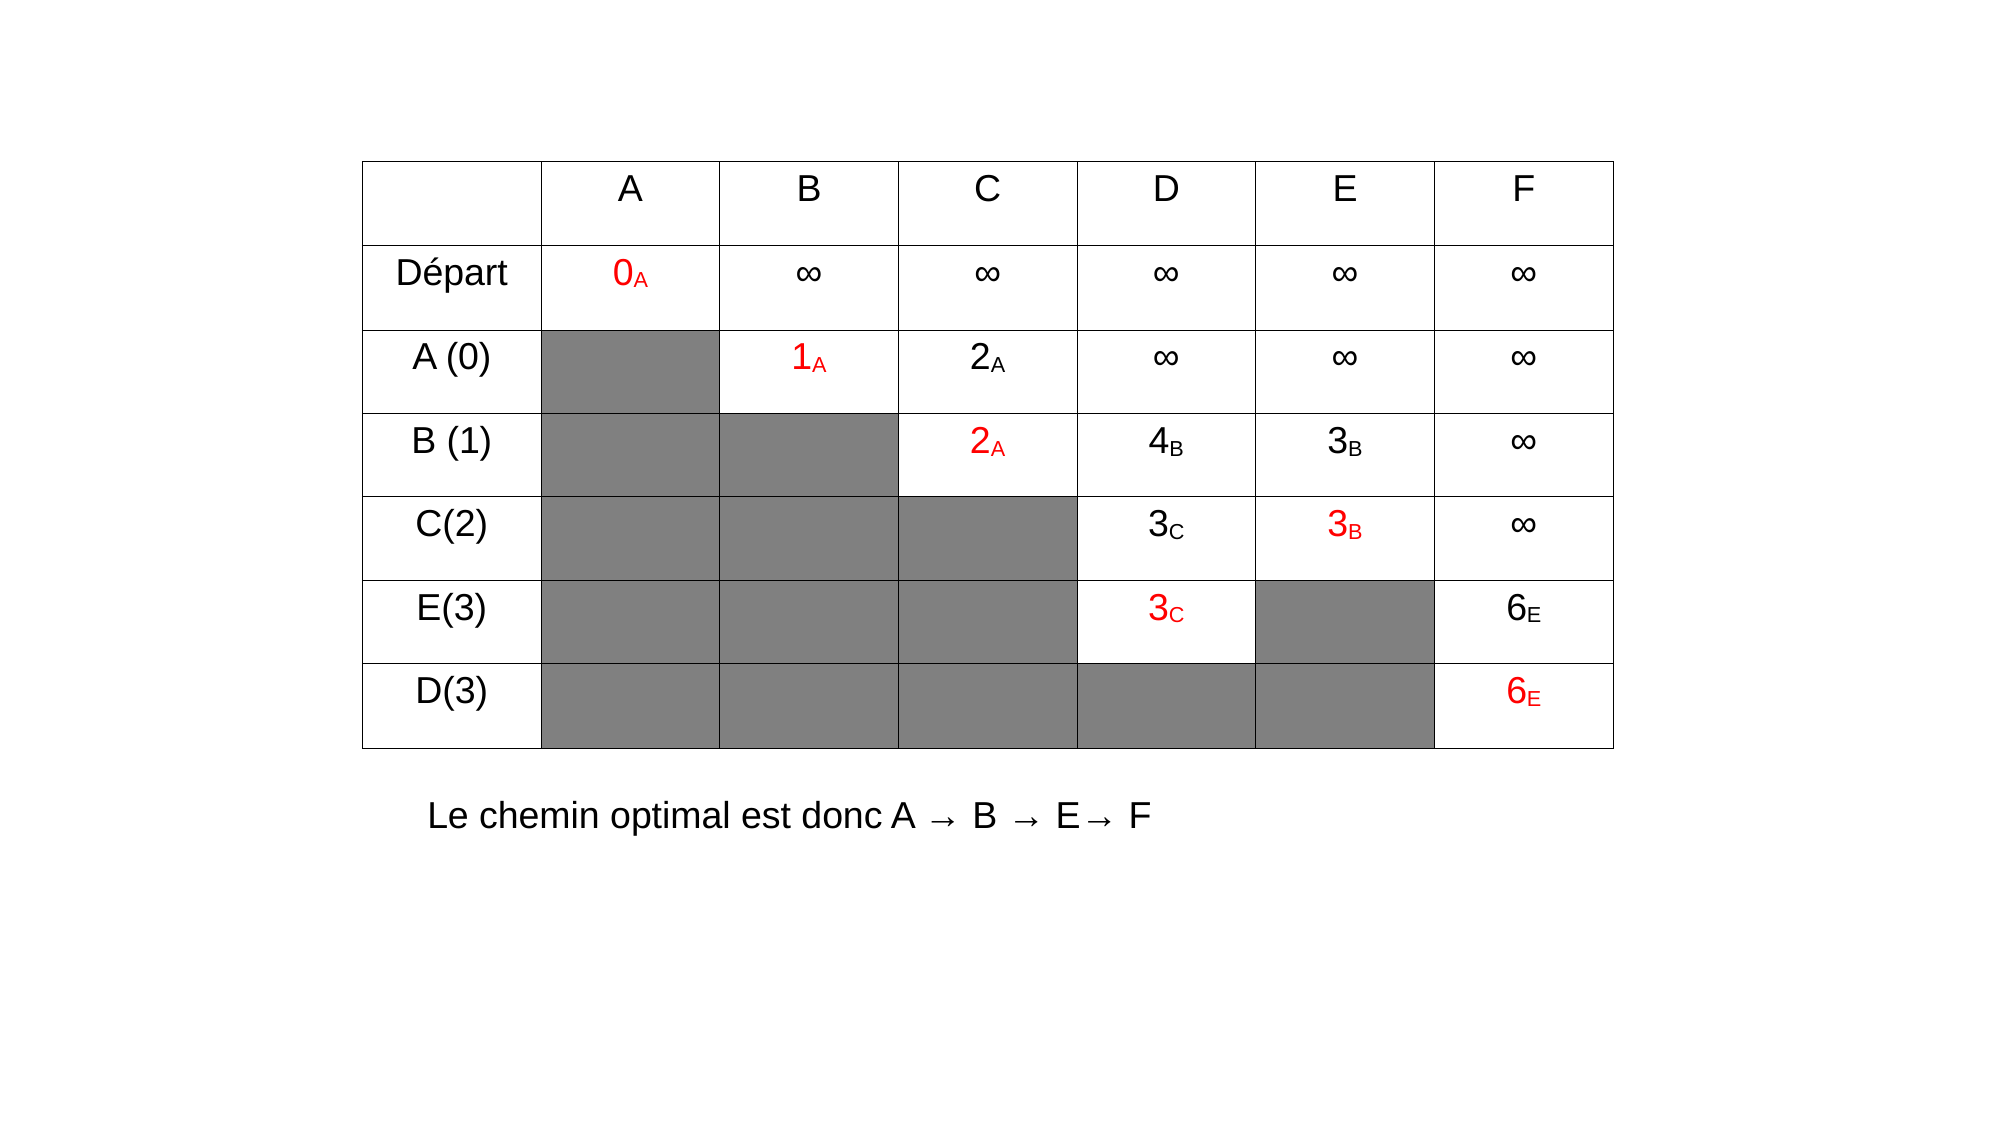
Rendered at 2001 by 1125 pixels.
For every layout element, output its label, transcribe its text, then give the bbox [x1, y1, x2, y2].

table_header [363, 162, 541, 245]
table_cell [542, 331, 719, 413]
table_cell [542, 414, 719, 496]
table_cell 2A [899, 331, 1077, 413]
table_cell ∞ [899, 246, 1077, 330]
table_cell ∞ [1435, 414, 1613, 496]
table_cell C(2) [363, 497, 541, 580]
table_cell ∞ [1435, 497, 1613, 580]
table_cell [720, 664, 898, 748]
text_box Le chemin optimal est donc A → B → E→ F [412, 787, 1167, 845]
table_cell 1A [720, 331, 898, 413]
table_cell ∞ [1435, 331, 1613, 413]
table_cell D(3) [363, 664, 541, 748]
table_cell [720, 581, 898, 663]
table_cell [542, 664, 719, 748]
table_cell [720, 414, 898, 496]
table_cell [542, 497, 719, 580]
table_header B [720, 162, 898, 245]
table_cell [1256, 664, 1434, 748]
table_cell 6E [1435, 581, 1613, 663]
table_header A [542, 162, 719, 245]
table_header F [1435, 162, 1613, 245]
table_cell ∞ [1256, 246, 1434, 330]
table_header C [899, 162, 1077, 245]
table_header E [1256, 162, 1434, 245]
table_cell B (1) [363, 414, 541, 496]
table_cell 3C [1078, 581, 1255, 663]
table_cell [899, 664, 1077, 748]
table_cell [720, 497, 898, 580]
table_cell Départ [363, 246, 541, 330]
table_cell [899, 581, 1077, 663]
table_cell [1256, 581, 1434, 663]
table_cell 2A [899, 414, 1077, 496]
table_cell ∞ [1078, 246, 1255, 330]
table_cell [1078, 664, 1255, 748]
table_cell 0A [542, 246, 719, 330]
table_cell A (0) [363, 331, 541, 413]
table_cell ∞ [720, 246, 898, 330]
table_cell ∞ [1256, 331, 1434, 413]
table_cell 3C [1078, 497, 1255, 580]
table_cell 6E [1435, 664, 1613, 748]
table_cell 4B [1078, 414, 1255, 496]
table_cell [899, 497, 1077, 580]
table_cell 3B [1256, 497, 1434, 580]
table_header D [1078, 162, 1255, 245]
table_cell 3B [1256, 414, 1434, 496]
table_cell E(3) [363, 581, 541, 663]
table_cell ∞ [1435, 246, 1613, 330]
table_cell [542, 581, 719, 663]
table_cell ∞ [1078, 331, 1255, 413]
